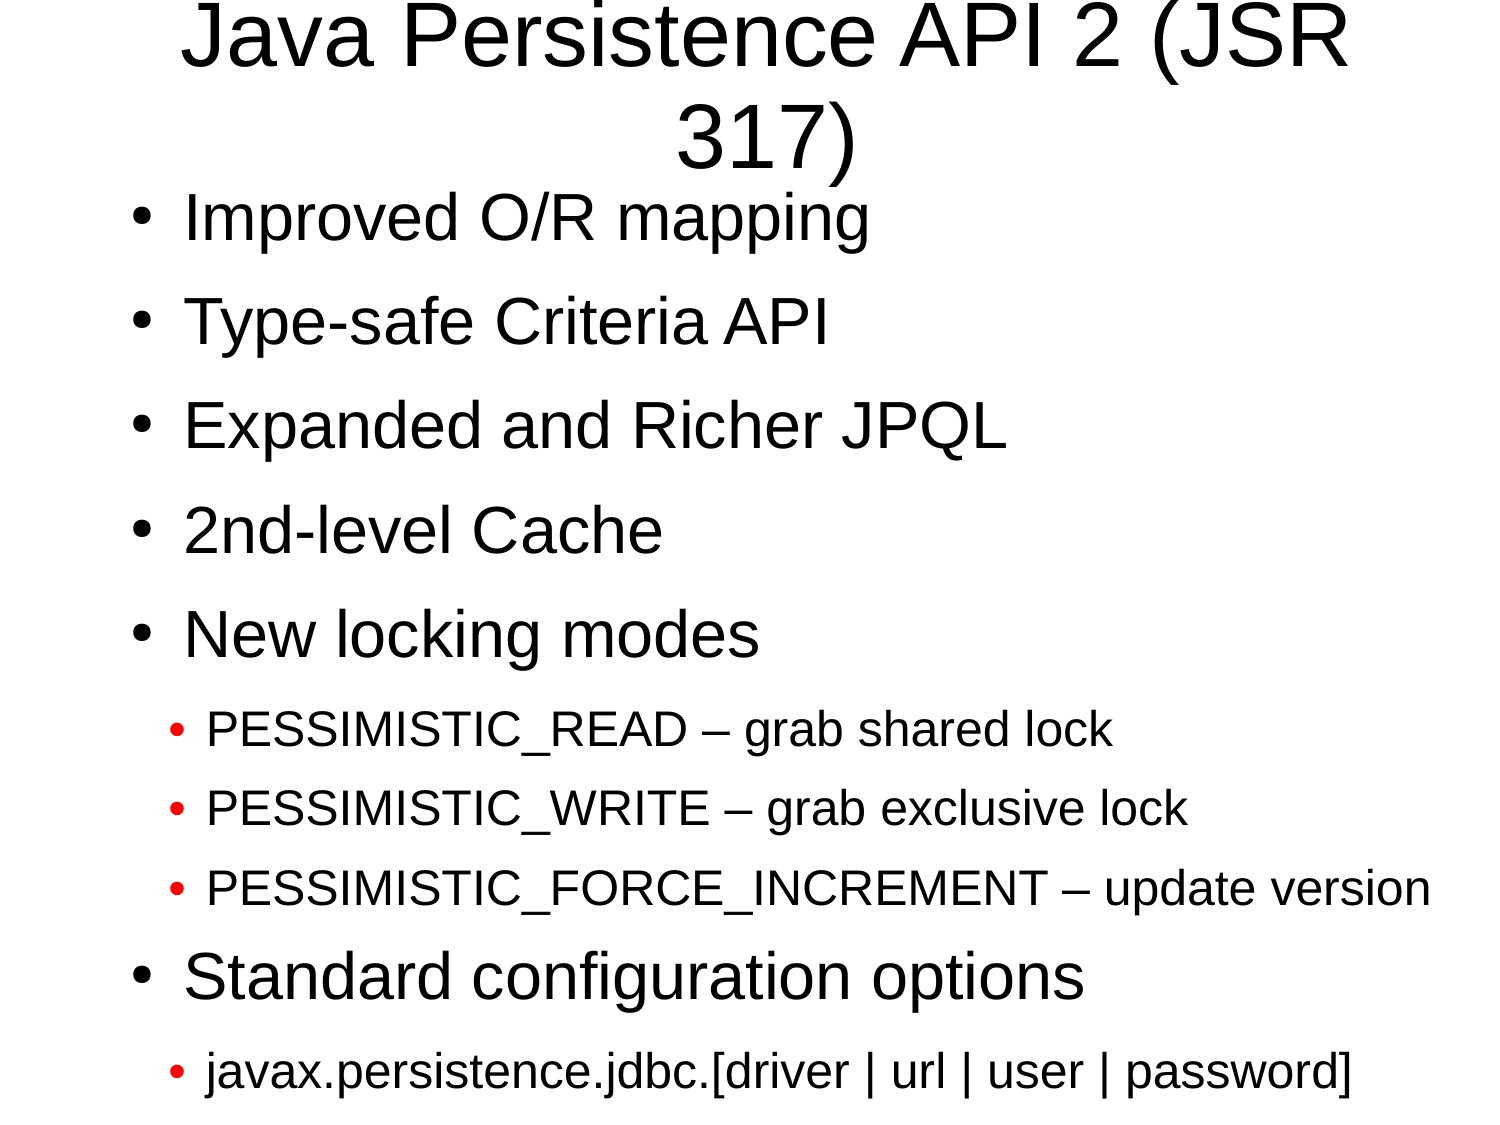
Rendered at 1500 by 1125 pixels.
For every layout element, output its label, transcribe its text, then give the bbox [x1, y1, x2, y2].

title Java Persistence API 2 (JSR 317) [145, 0, 1390, 179]
list Improved O/R mapping Type-safe Criteria API Expanded and Richer JPQL 2nd-level Cache New locking modes PESSIMISTIC_READ – grab shared lock PESSIMISTIC_WRITE – grab exclusive lock PESSIMISTIC_FORCE_INCREMENT – update version Standard configuration options javax.persistence.jdbc.[driver | url | user | password] [112, 179, 1500, 923]
